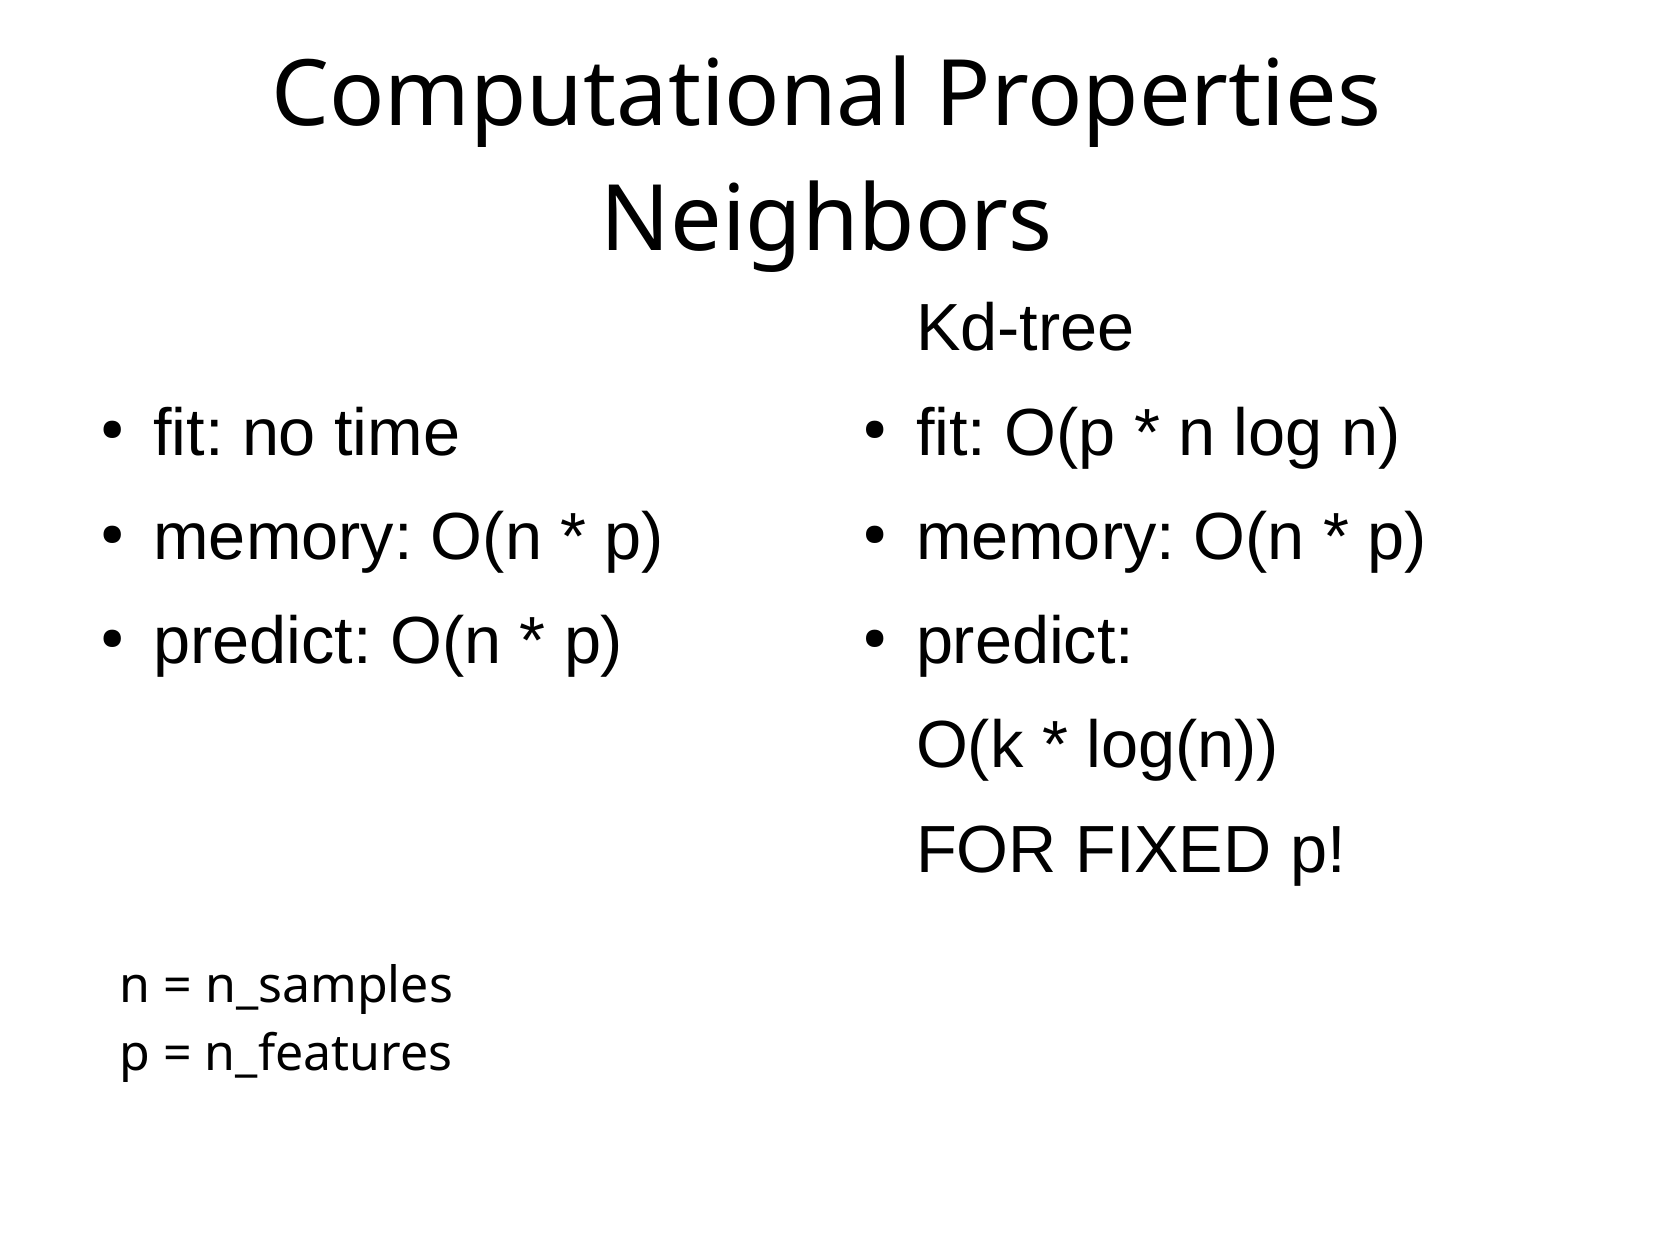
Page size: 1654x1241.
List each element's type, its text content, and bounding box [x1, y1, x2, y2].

list fit: no time memory: O(n * p) predict: O(n * p) [82, 290, 809, 1010]
title Computational Properties Neighbors [82, 49, 1571, 257]
text_box n = n_samples p = n_features [105, 941, 1156, 1111]
list Kd-tree fit: O(p * n log n) memory: O(n * p) predict: O(k * log(n)) FOR FIXED p! [845, 290, 1572, 1010]
